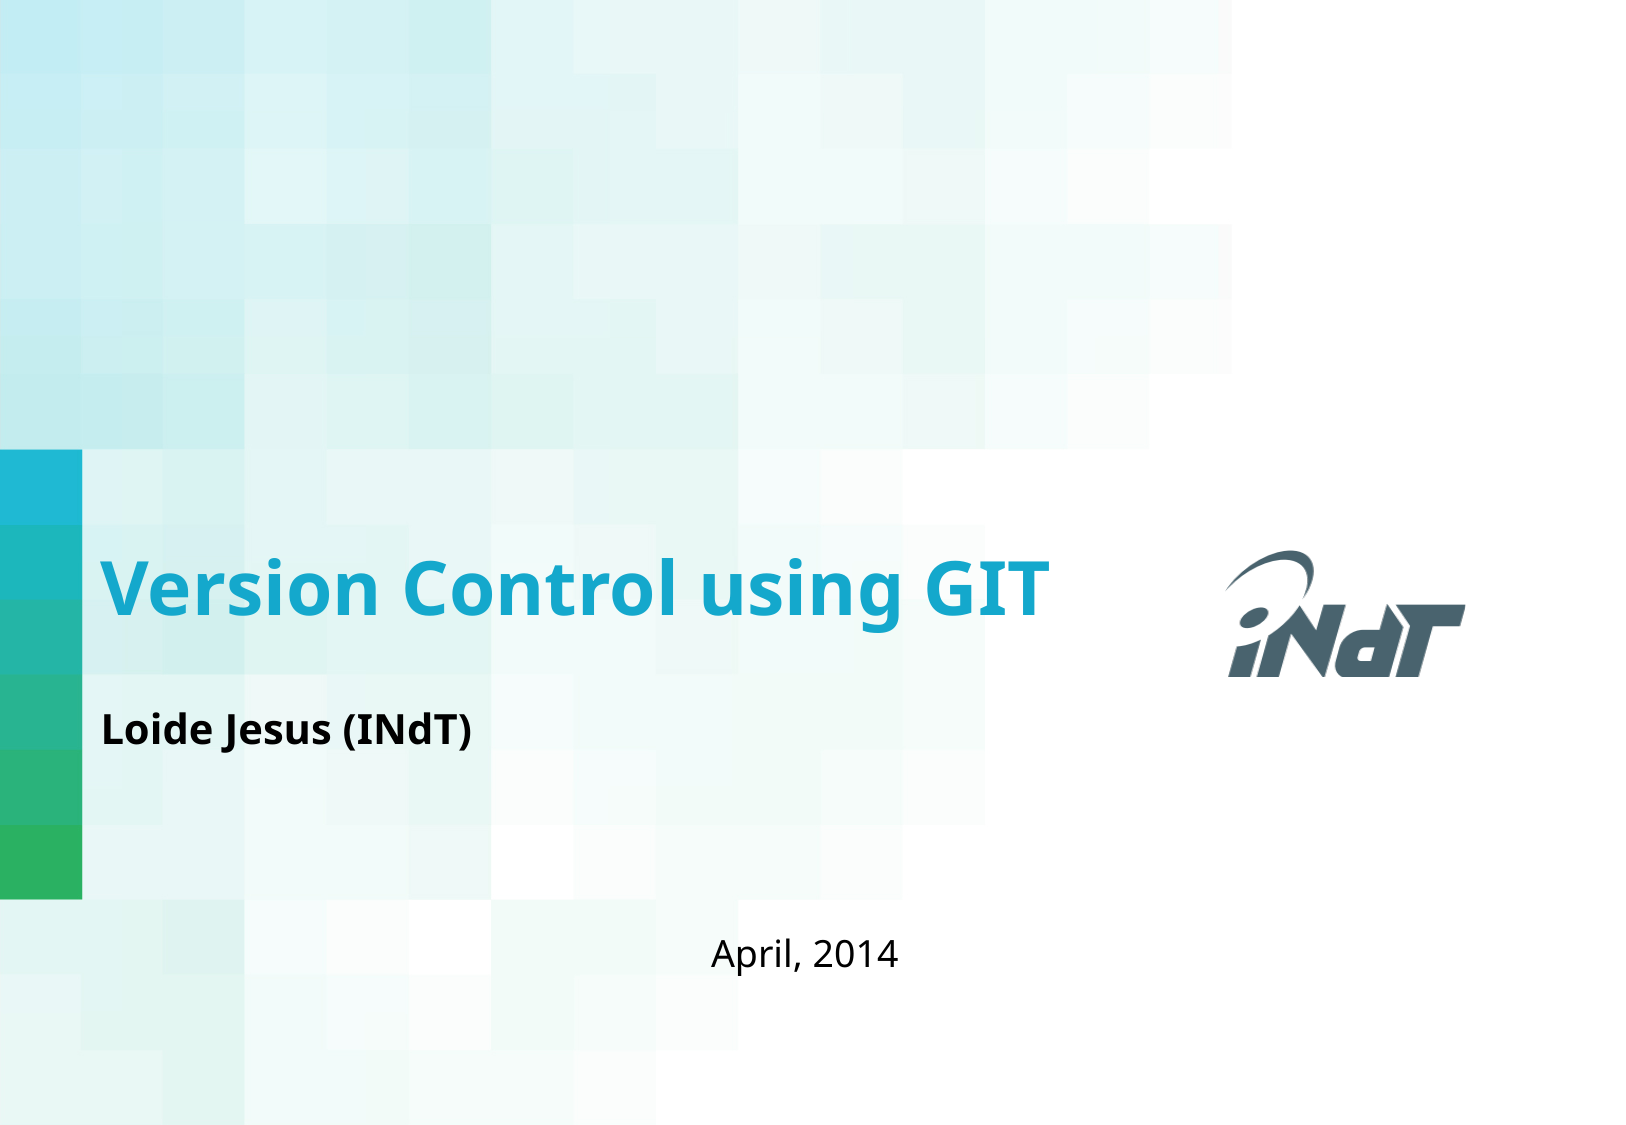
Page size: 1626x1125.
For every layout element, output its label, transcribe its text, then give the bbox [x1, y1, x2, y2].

picture [0, 0, 1621, 1125]
text_box April, 2014 [642, 922, 968, 983]
text_box Version Control using GIT Loide Jesus (INdT) [87, 540, 1259, 759]
